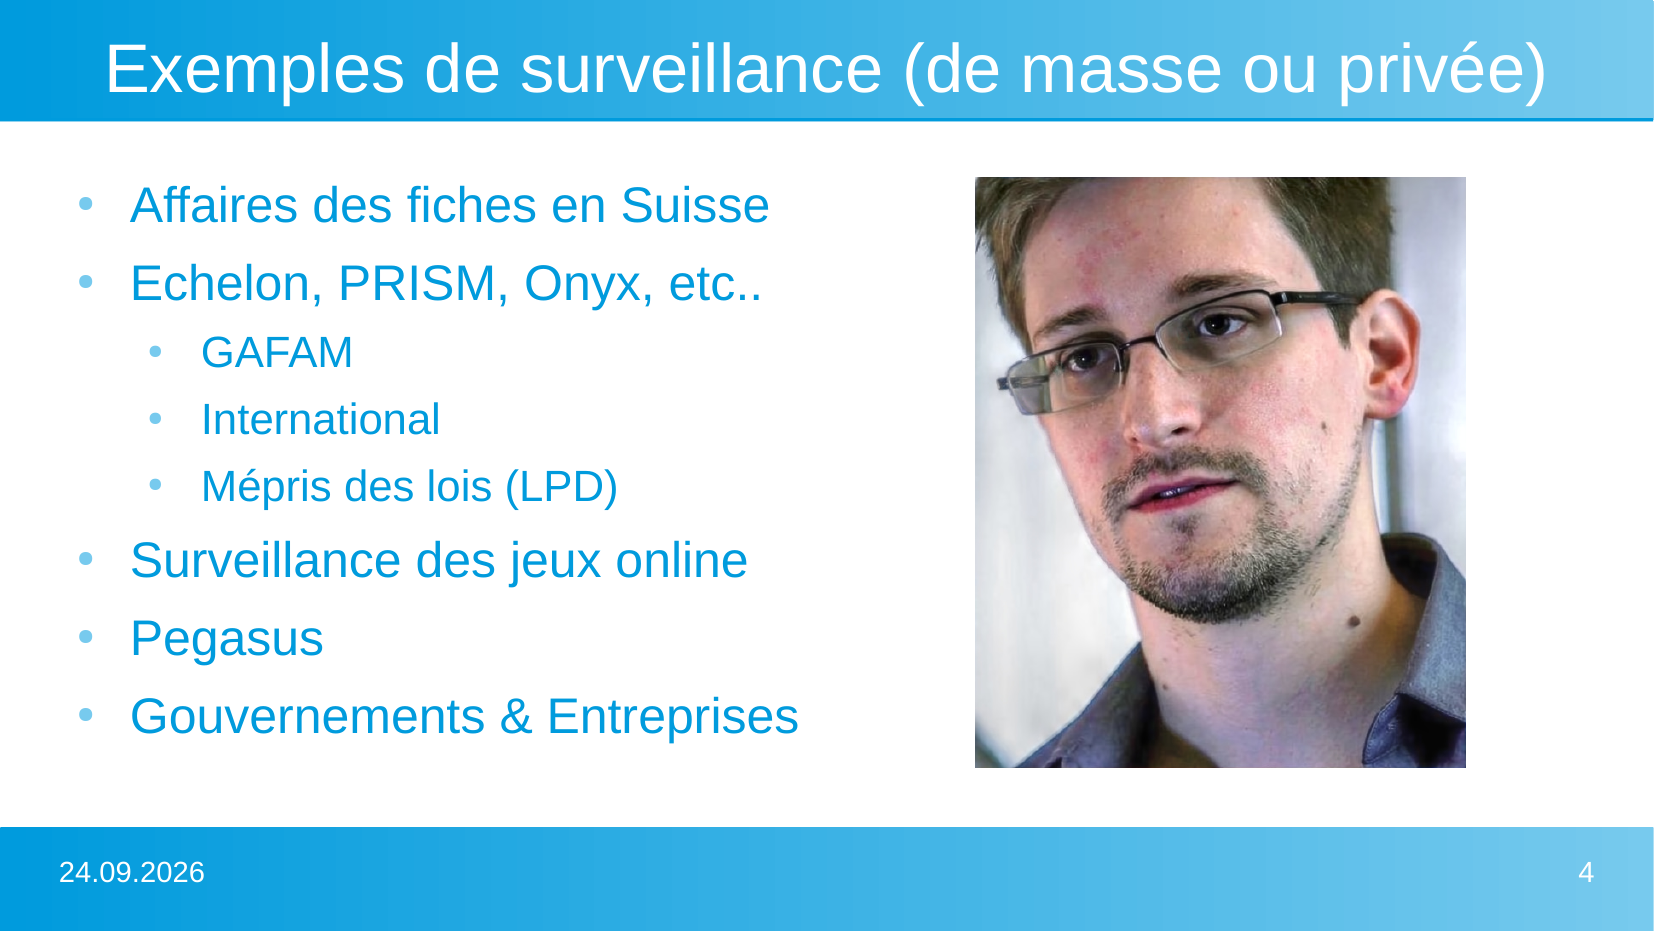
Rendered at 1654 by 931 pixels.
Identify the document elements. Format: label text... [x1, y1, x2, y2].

list Affaires des fiches en Suisse Echelon, PRISM, Onyx, etc.. GAFAM International Mépris des lois (LPD) Surveillance des jeux online Pegasus Gouvernements & Entreprises [59, 177, 886, 768]
title Exemples de surveillance (de masse ou privée) [59, 29, 1595, 108]
picture [975, 177, 1466, 768]
